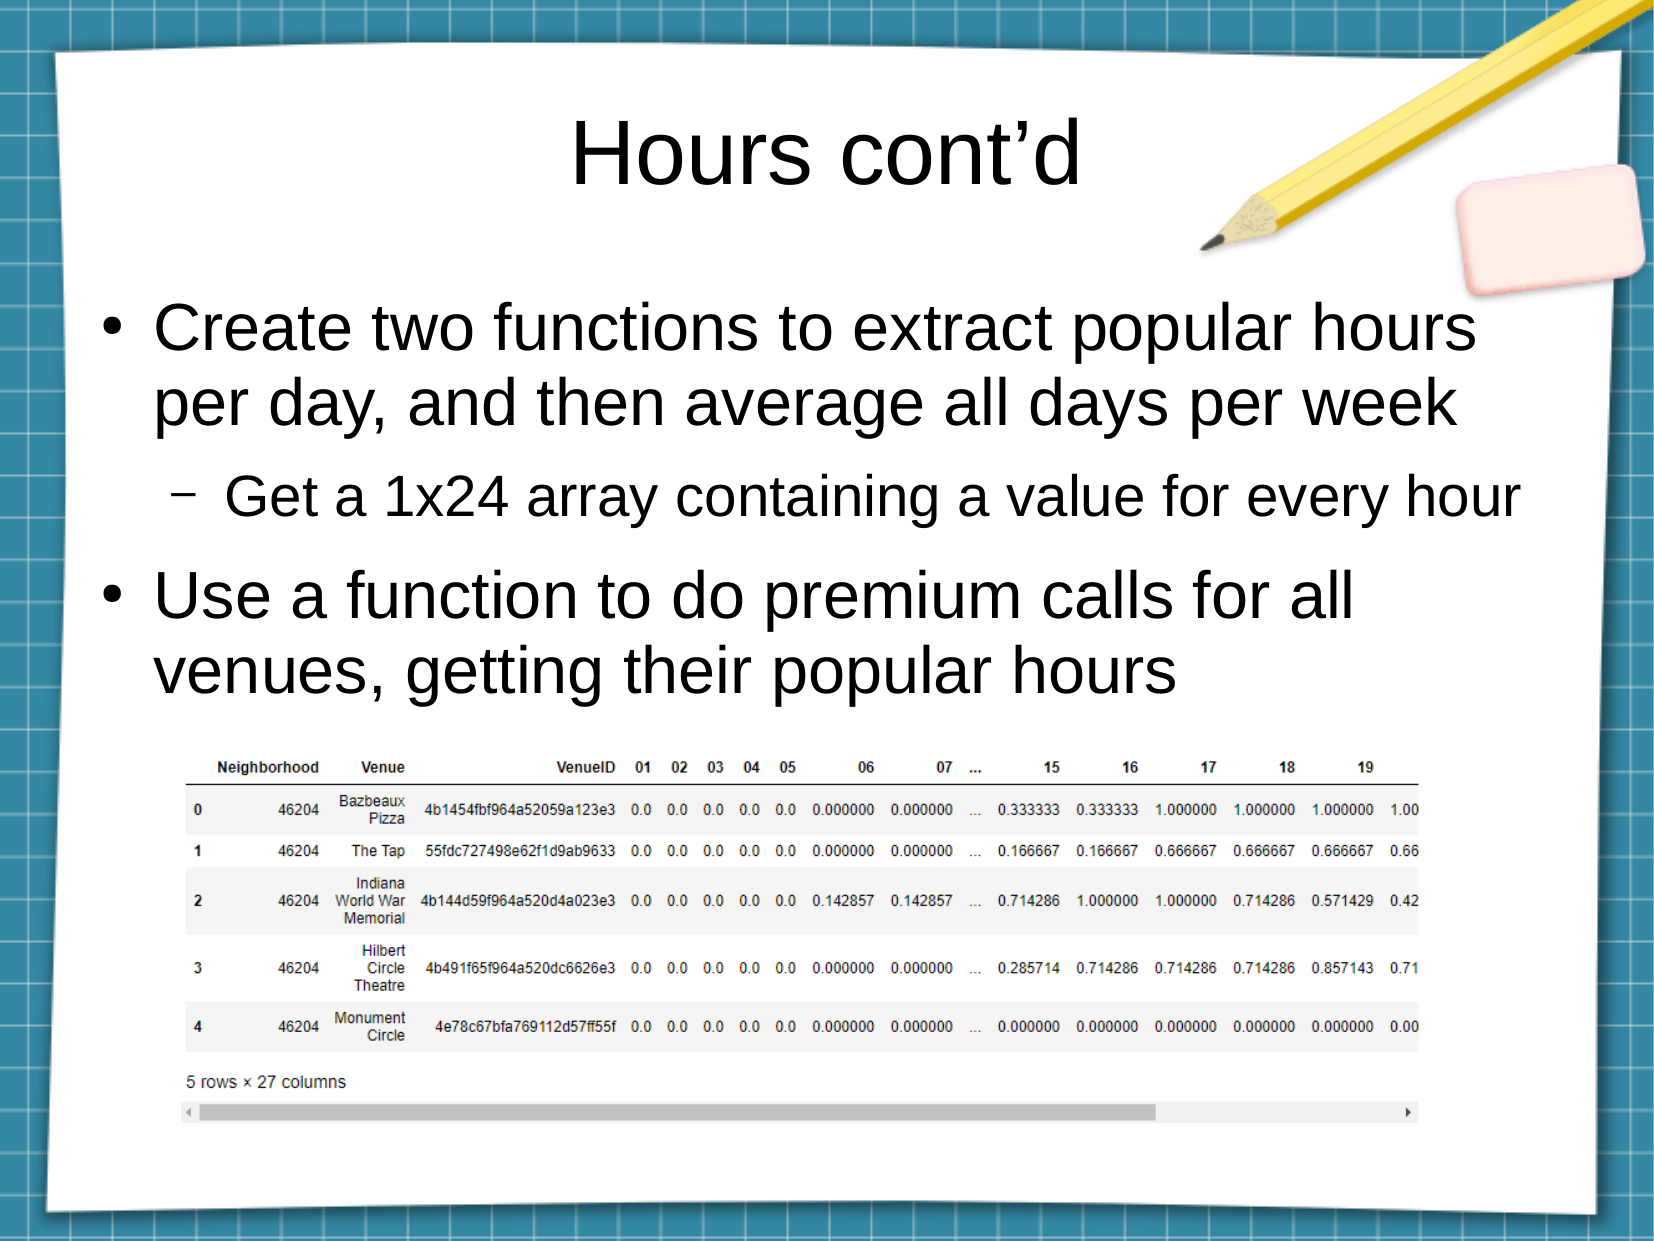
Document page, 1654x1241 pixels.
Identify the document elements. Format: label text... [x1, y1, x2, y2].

title Hours cont’d [82, 49, 1571, 257]
picture [0, 0, 1654, 1241]
list Create two functions to extract popular hours per day, and then average all days per week Get a 1x24 array containing a value for every hour Use a function to do premium calls for all venues, getting their popular hours [82, 290, 1571, 1010]
